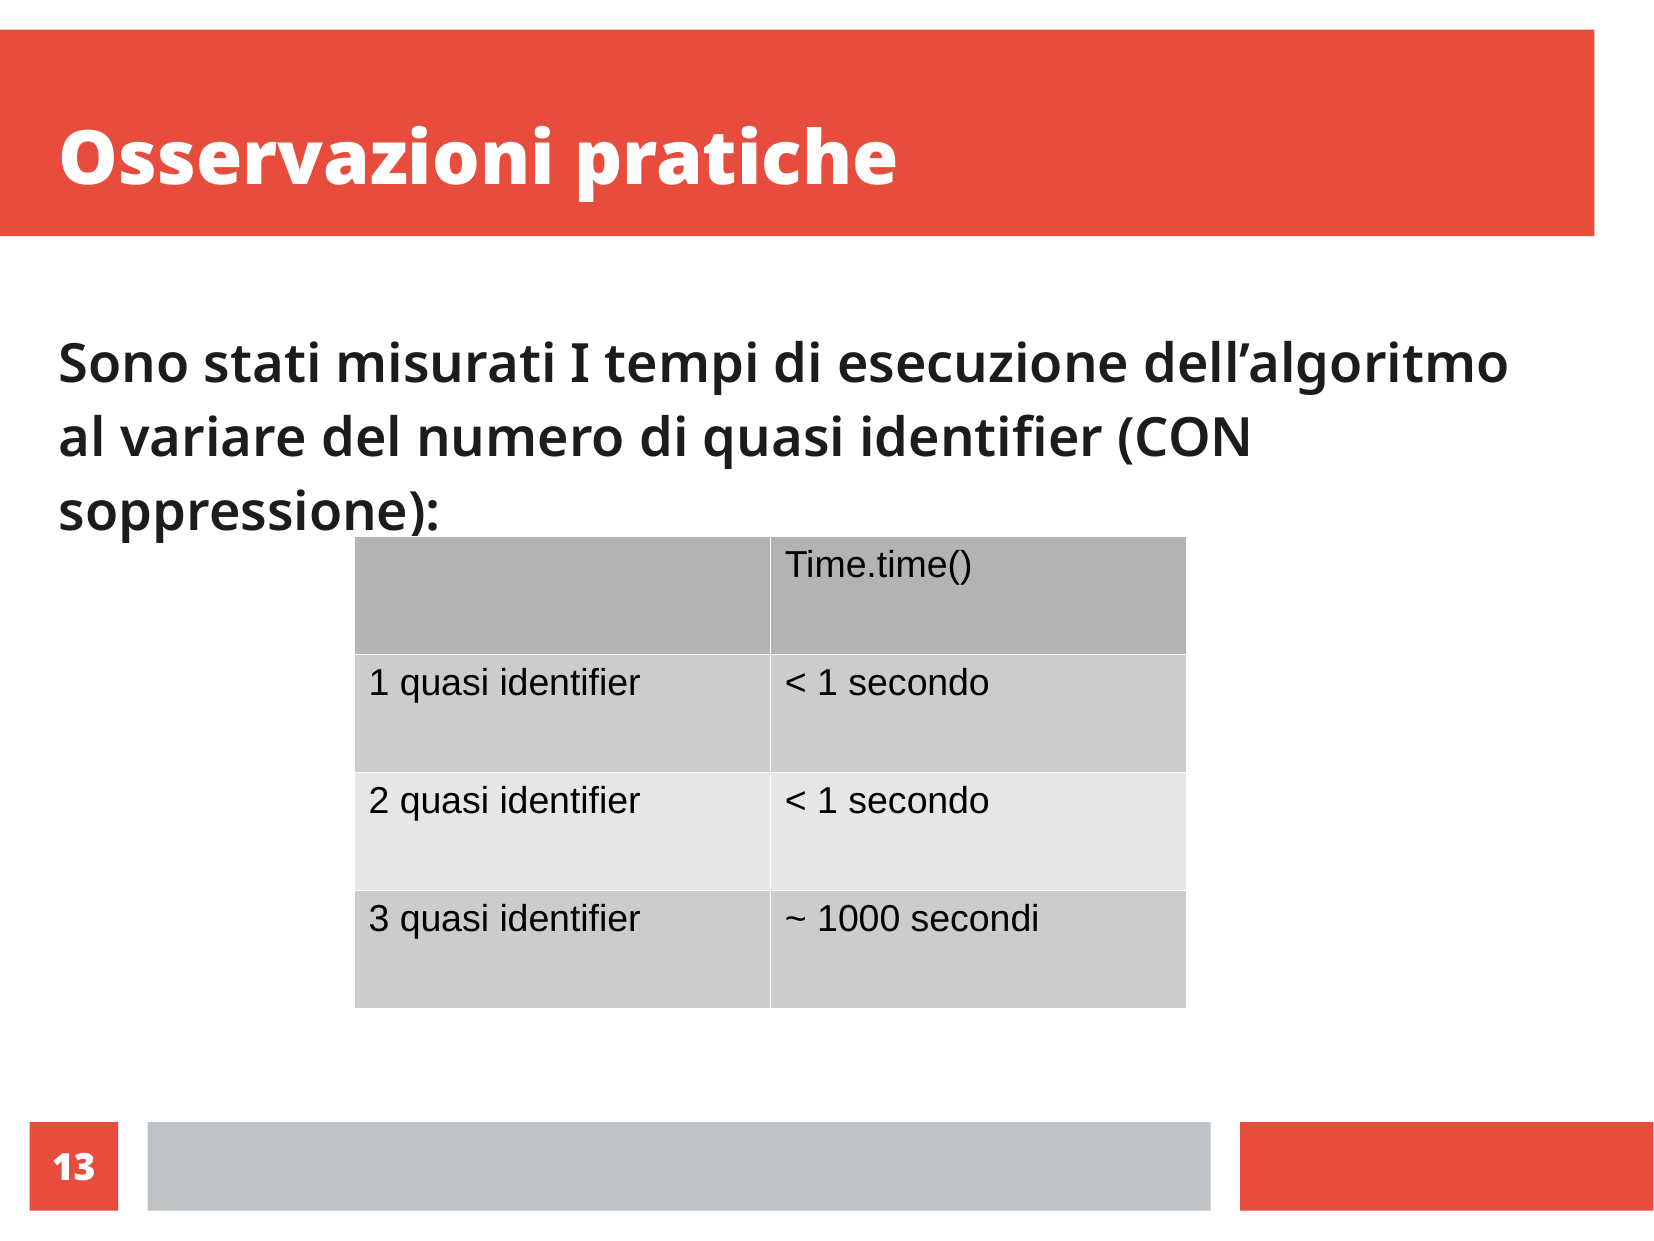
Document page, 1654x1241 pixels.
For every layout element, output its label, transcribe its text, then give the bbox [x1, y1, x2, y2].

table_cell 3 quasi identifier [355, 891, 770, 1008]
table_header Time.time() [771, 537, 1186, 654]
table_cell 2 quasi identifier [355, 773, 770, 890]
list Sono stati misurati I tempi di esecuzione dell’algoritmo al variare del numero di quasi identifier (CON soppressione): [59, 324, 1565, 1093]
table_cell 1 quasi identifier [355, 655, 770, 772]
table_cell < 1 secondo [771, 773, 1186, 890]
title Osservazioni pratiche [59, 59, 1595, 207]
table_cell < 1 secondo [771, 655, 1186, 772]
table_cell ~ 1000 secondi [771, 891, 1186, 1008]
table_header [355, 537, 770, 654]
